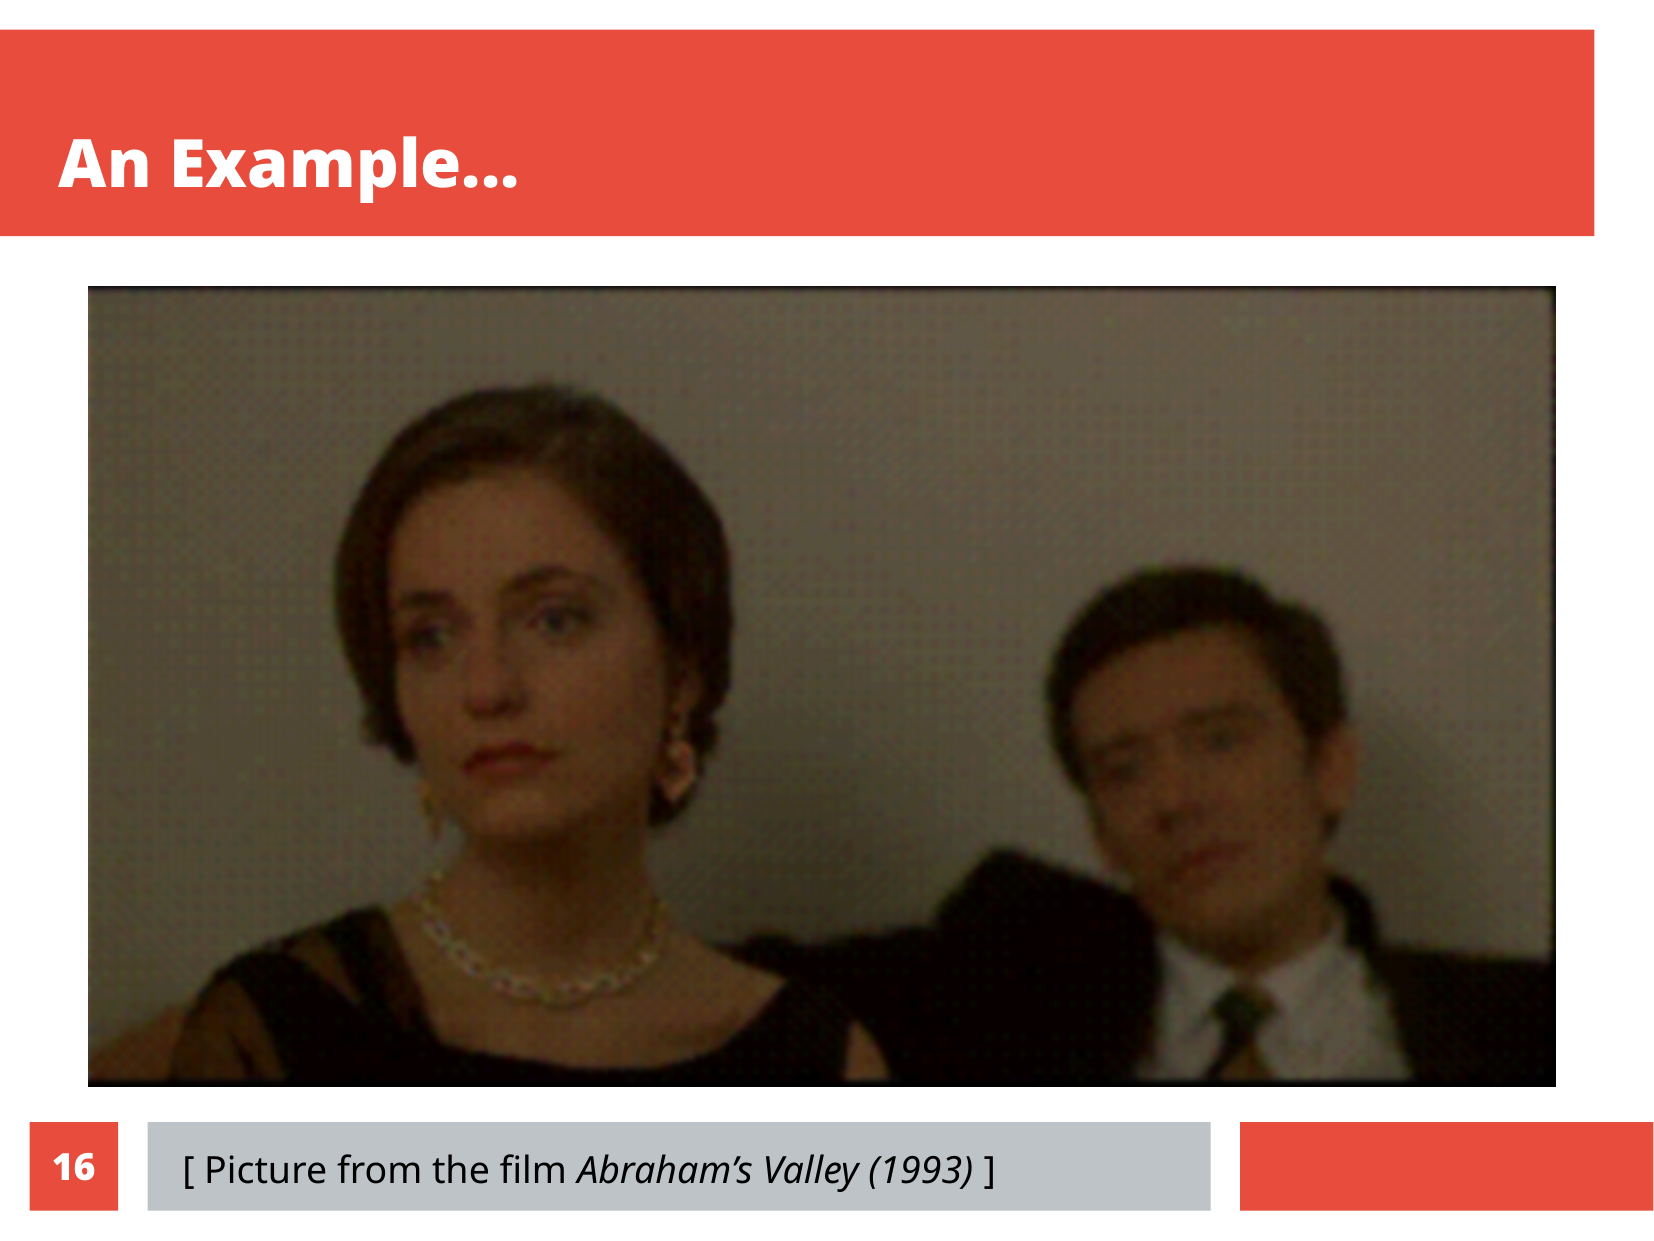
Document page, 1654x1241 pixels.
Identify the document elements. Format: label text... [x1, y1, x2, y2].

picture [88, 286, 1556, 1087]
title An Example... [59, 59, 1595, 207]
text_box [ Picture from the film Abraham’s Valley (1993) ] [132, 1136, 1208, 1211]
